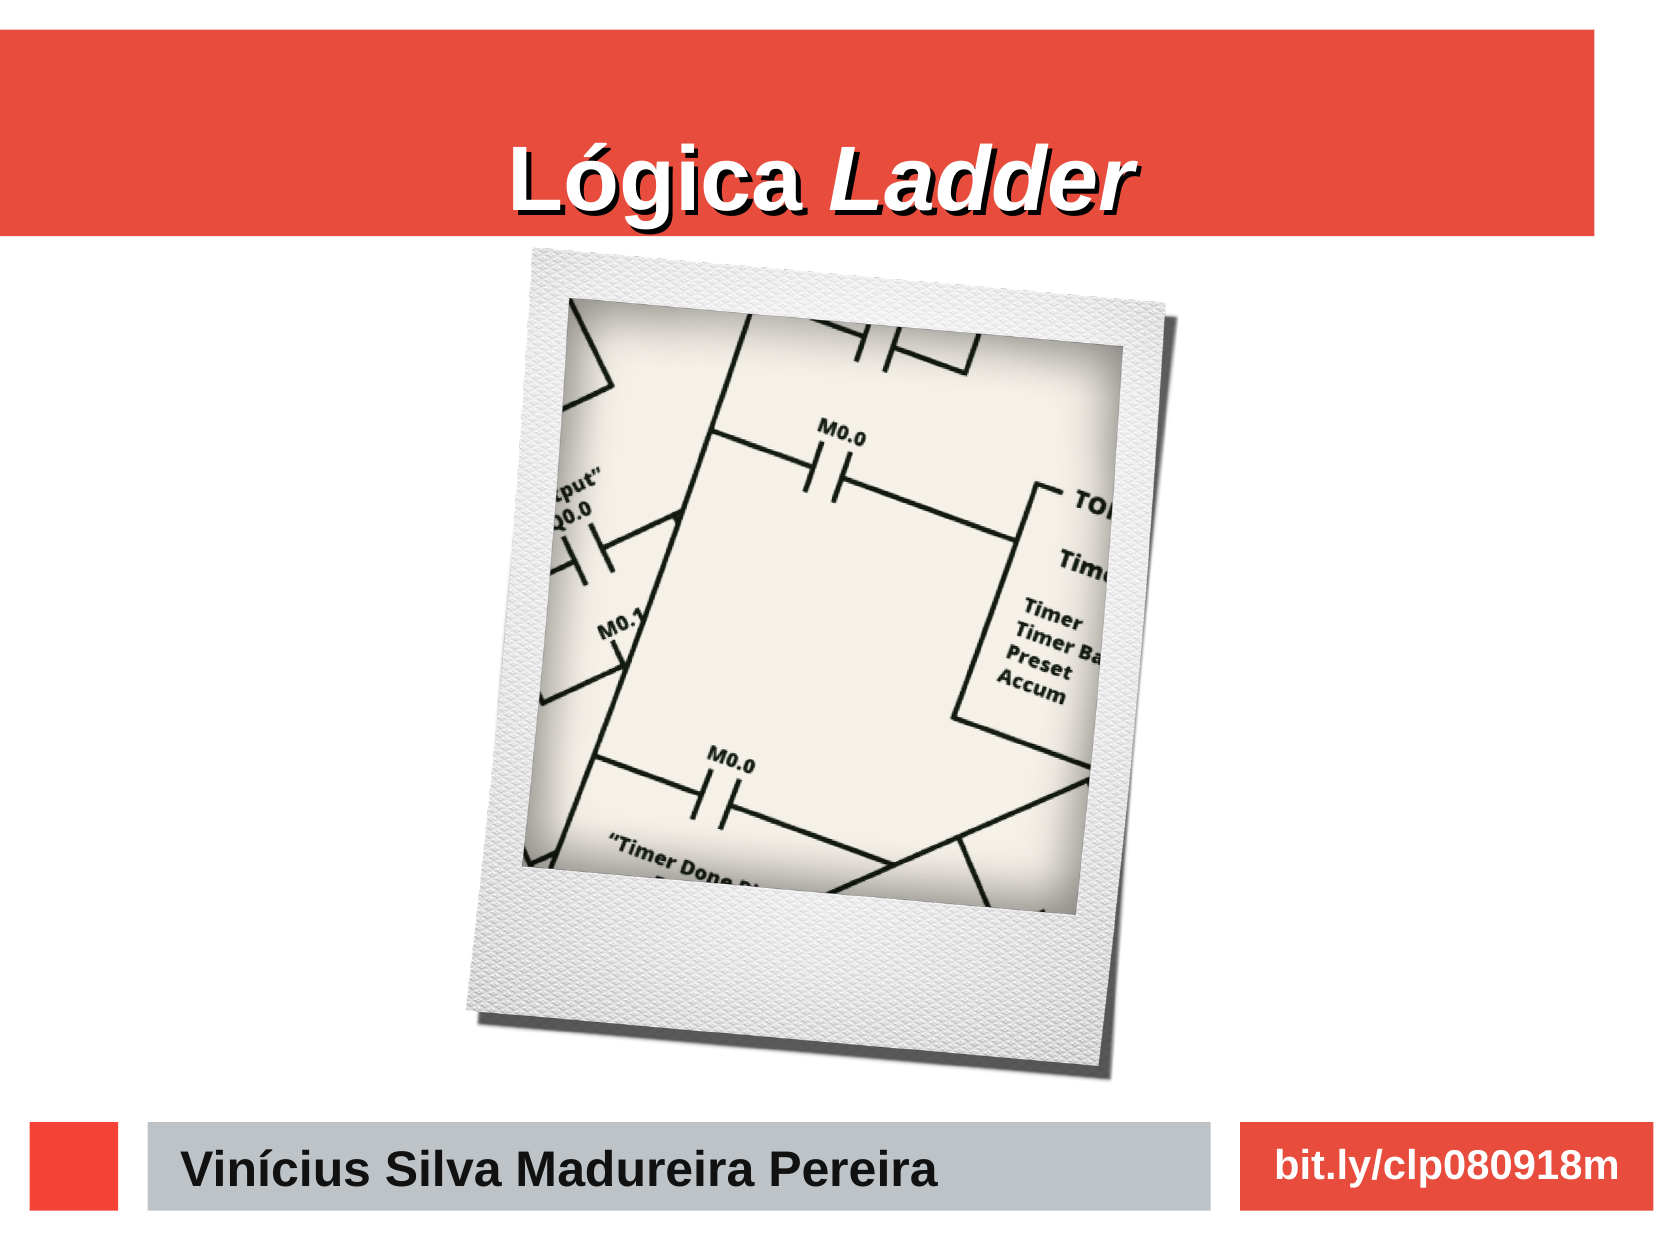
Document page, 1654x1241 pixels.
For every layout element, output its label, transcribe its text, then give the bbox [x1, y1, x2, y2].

text_box Vinícius Silva Madureira Pereira [165, 1133, 1170, 1205]
title Lógica Ladder [507, 0, 1146, 231]
text_box bit.ly/clp080918m [1228, 1133, 1654, 1205]
picture [465, 247, 1182, 1084]
